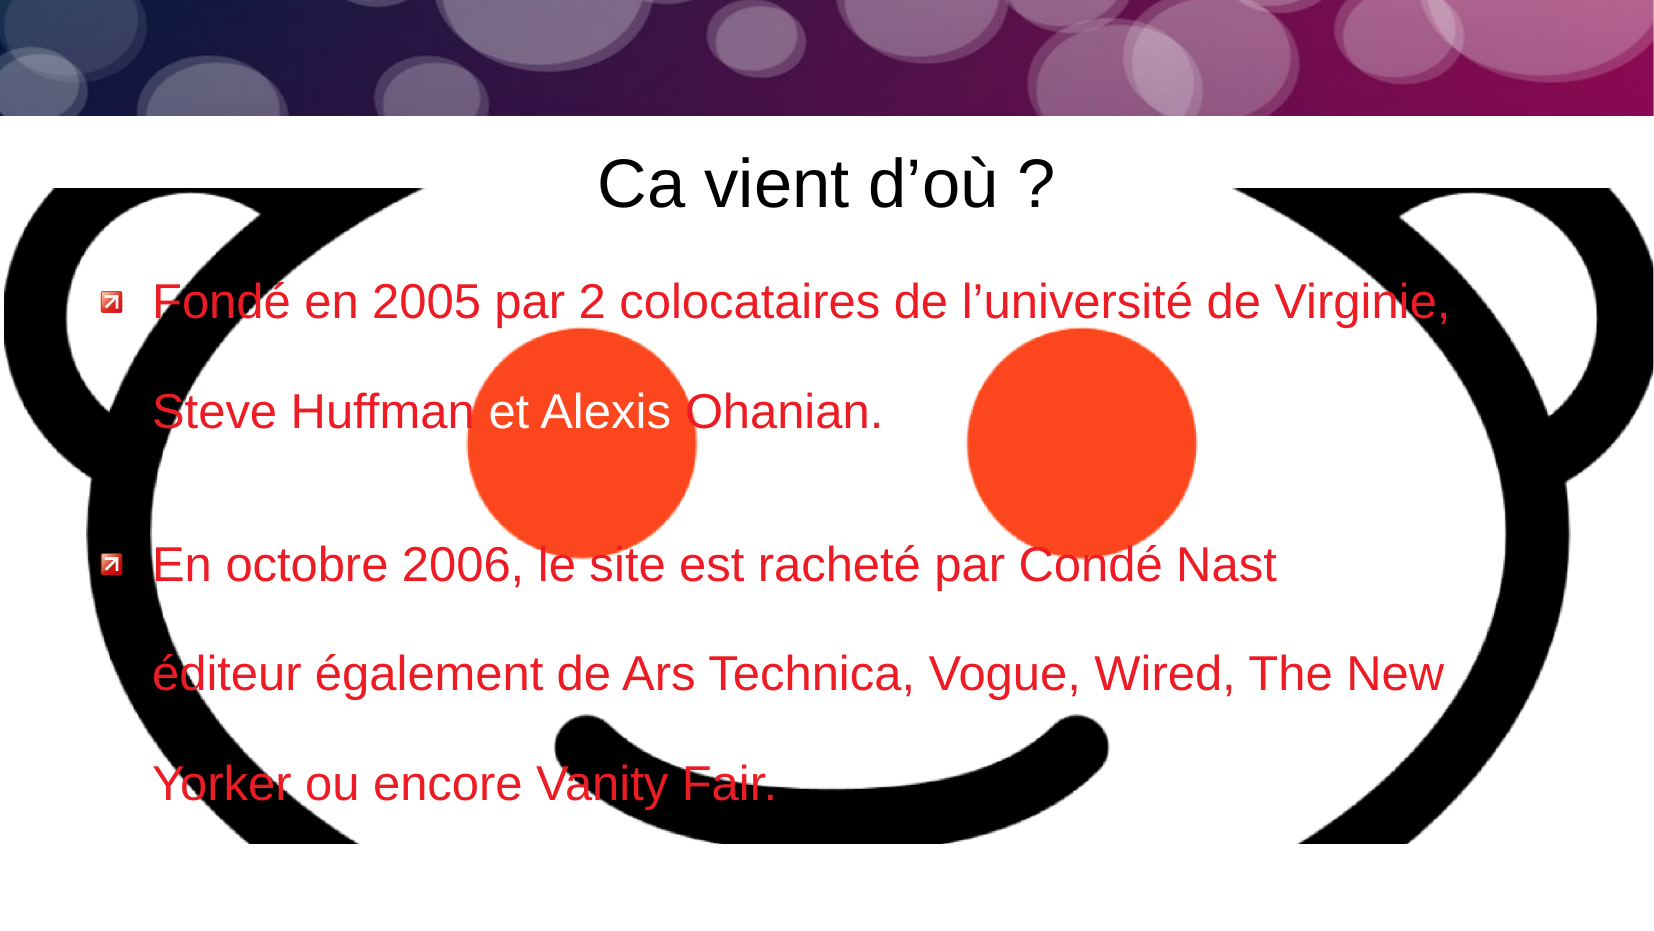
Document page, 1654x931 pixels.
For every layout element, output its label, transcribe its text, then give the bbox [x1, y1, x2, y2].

picture [0, 0, 1654, 116]
picture [4, 188, 1654, 844]
list Fondé en 2005 par 2 colocataires de l’université de Virginie, Steve Huffman et Alexis Ohanian. En octobre 2006, le site est racheté par Condé Nast éditeur également de Ars Technica, Vogue, Wired, The New Yorker ou encore Vanity Fair. [82, 274, 1571, 815]
title Ca vient d’où ? [82, 119, 1571, 248]
